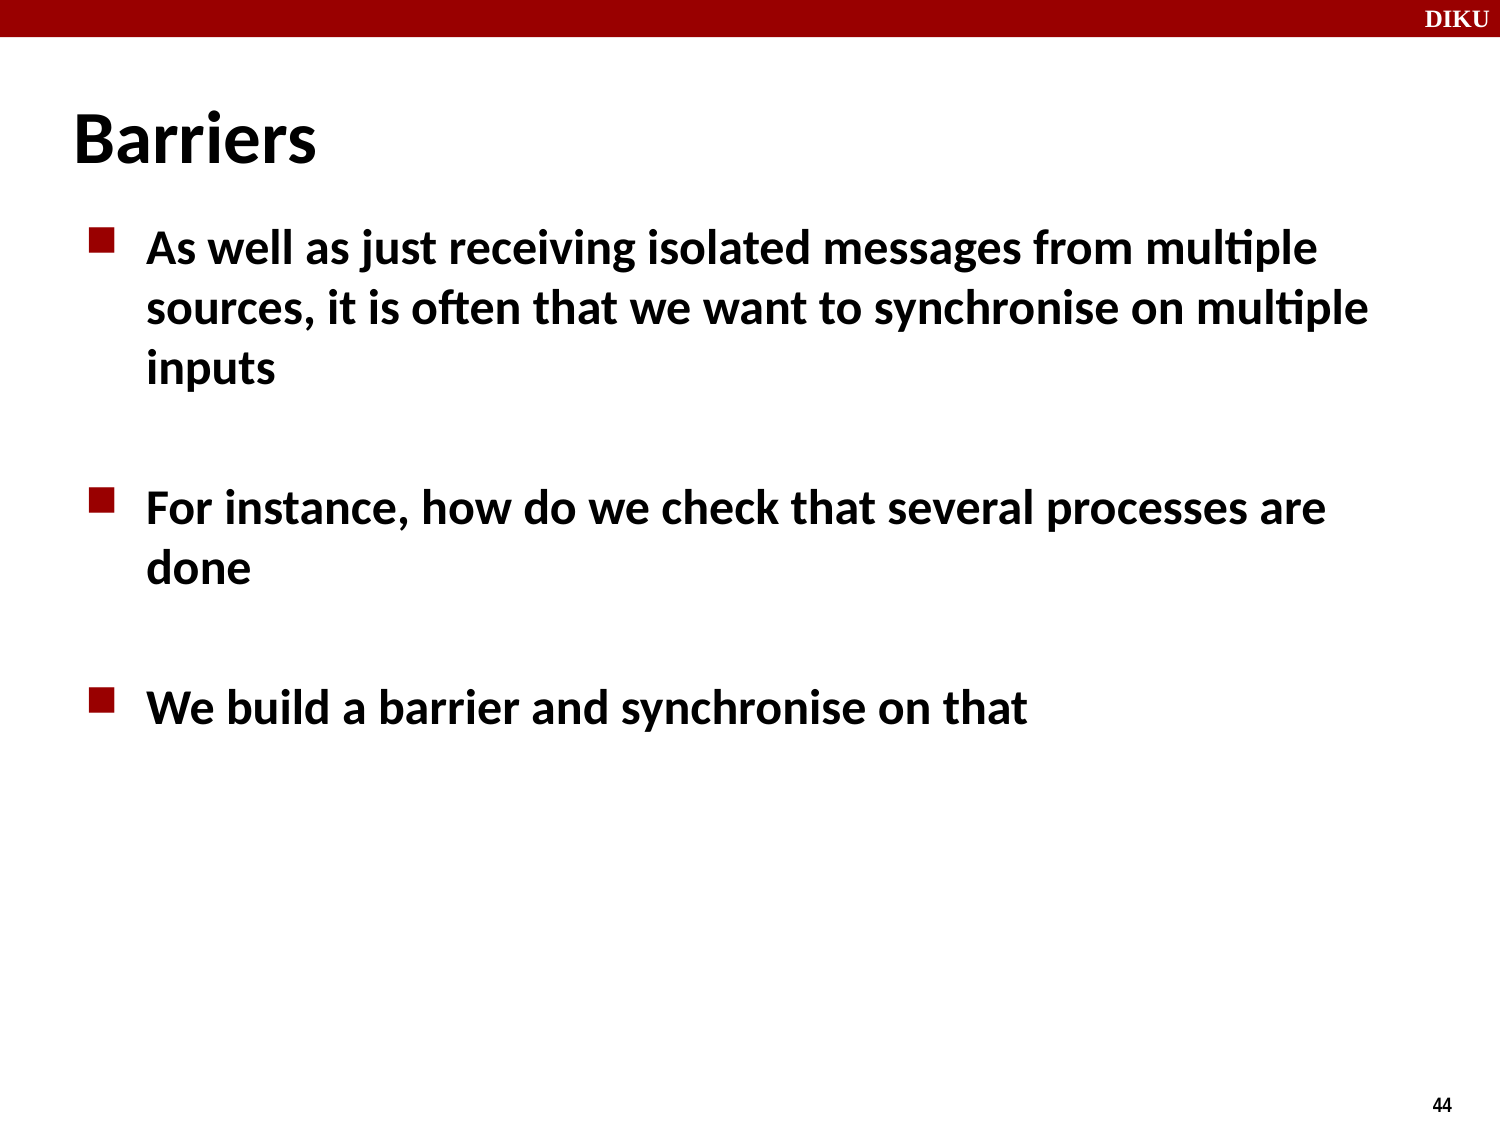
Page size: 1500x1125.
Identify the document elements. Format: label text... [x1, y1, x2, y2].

text_box Barriers [58, 71, 1304, 197]
text_box As well as just receiving isolated messages from multiple sources, it is often that we want to synchronise on multiple inputs For instance, how do we check that several processes are done We build a barrier and synchronise on that [74, 207, 1421, 631]
